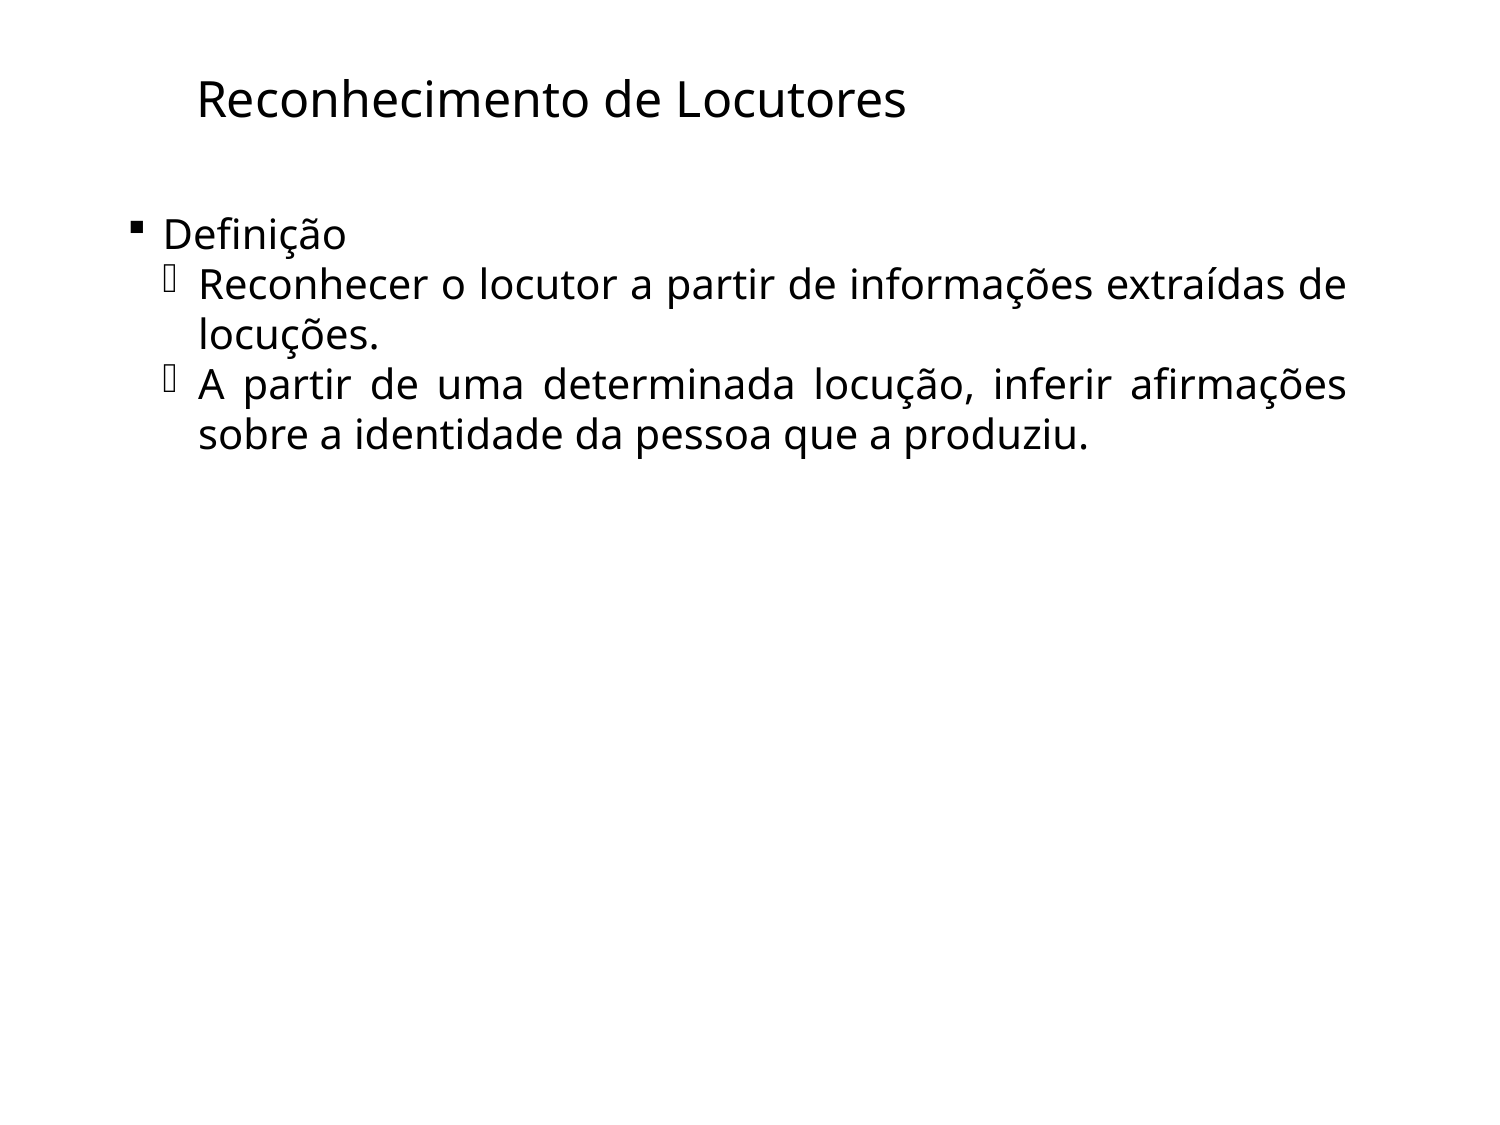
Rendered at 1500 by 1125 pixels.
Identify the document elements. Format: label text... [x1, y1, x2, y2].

text_box Reconhecimento de Locutores [49, 49, 1054, 145]
text_box Definição Reconhecer o locutor a partir de informações extraídas de locuções. A partir de uma determinada locução, inferir afirmações sobre a identidade da pessoa que a produziu. [112, 200, 1363, 963]
